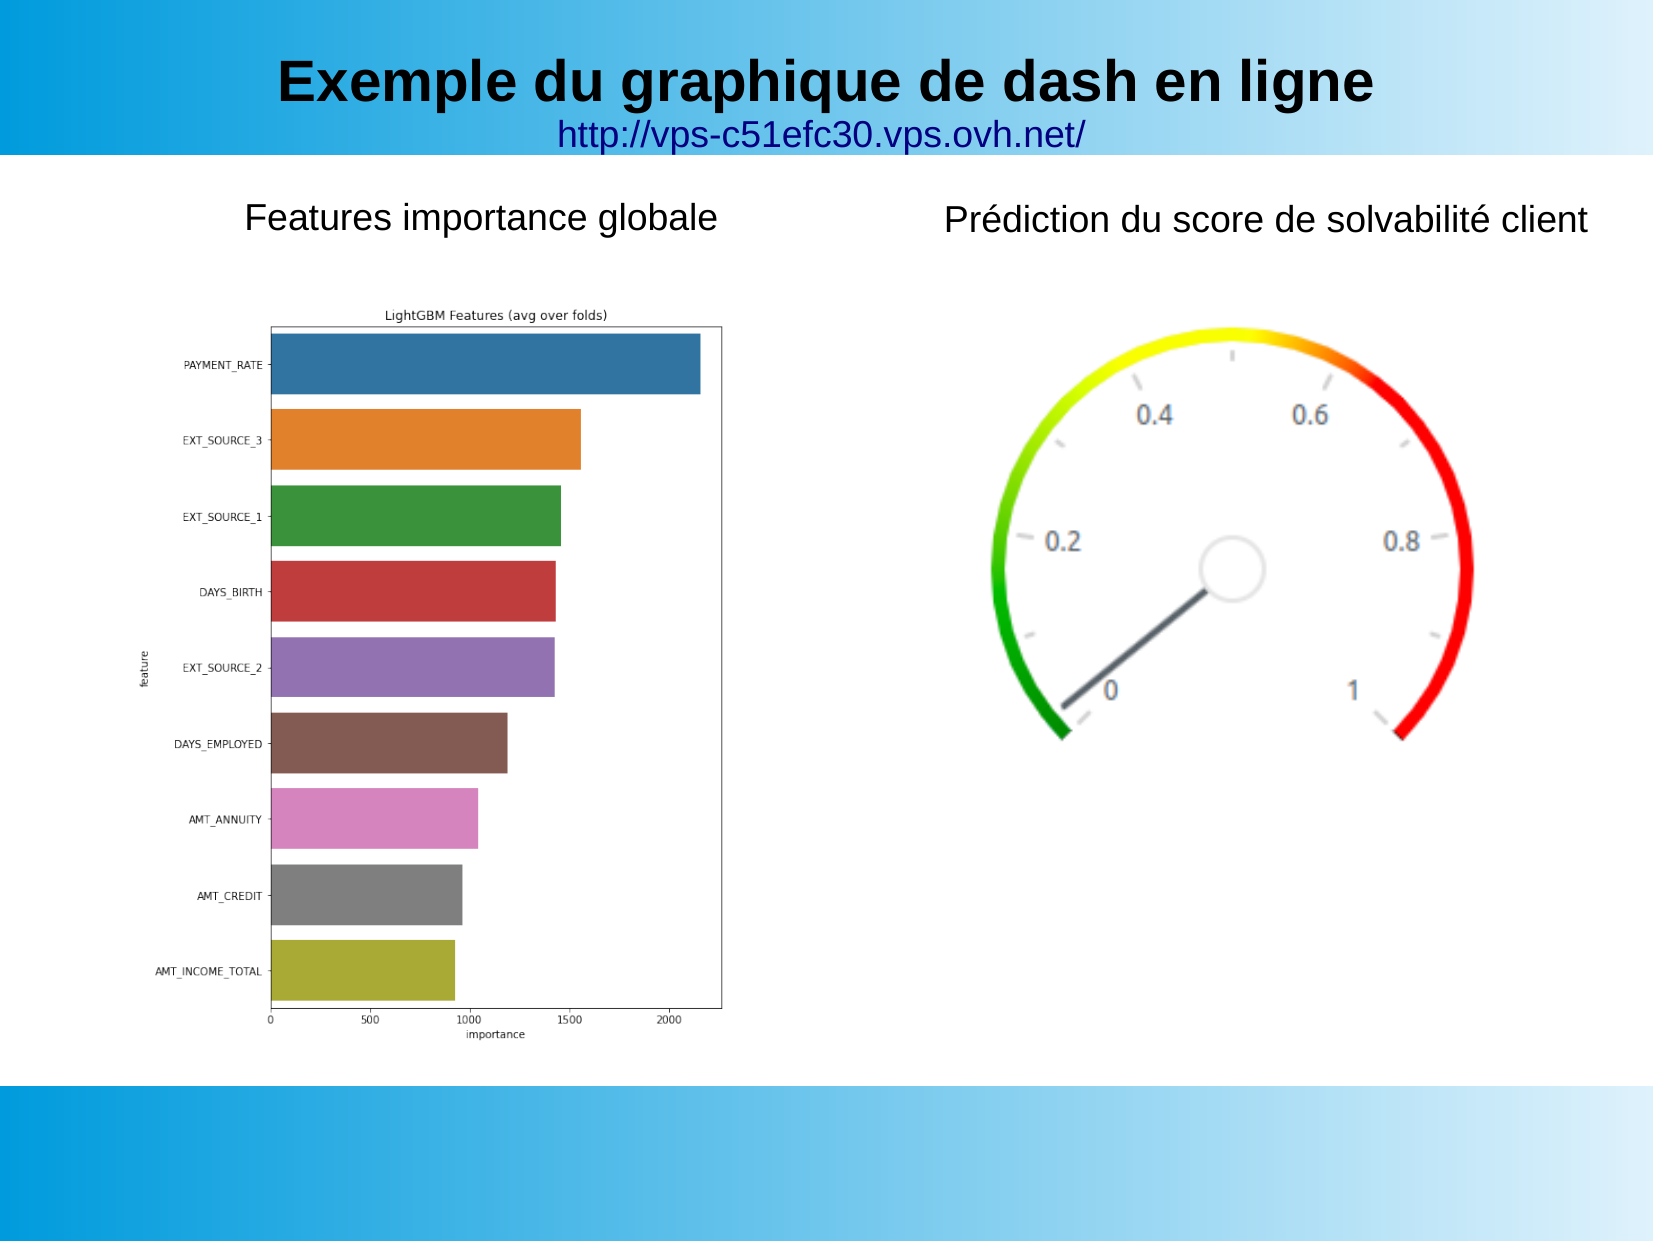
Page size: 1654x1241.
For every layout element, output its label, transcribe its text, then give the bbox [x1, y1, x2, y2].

picture [129, 298, 733, 1052]
title Exemple du graphique de dash en ligne http://vps-c51efc30.vps.ovh.net/ [82, 48, 1571, 156]
text_box Prédiction du score de solvabilité client [897, 191, 1654, 249]
text_box Features importance globale [82, 188, 839, 246]
picture [888, 301, 1524, 791]
